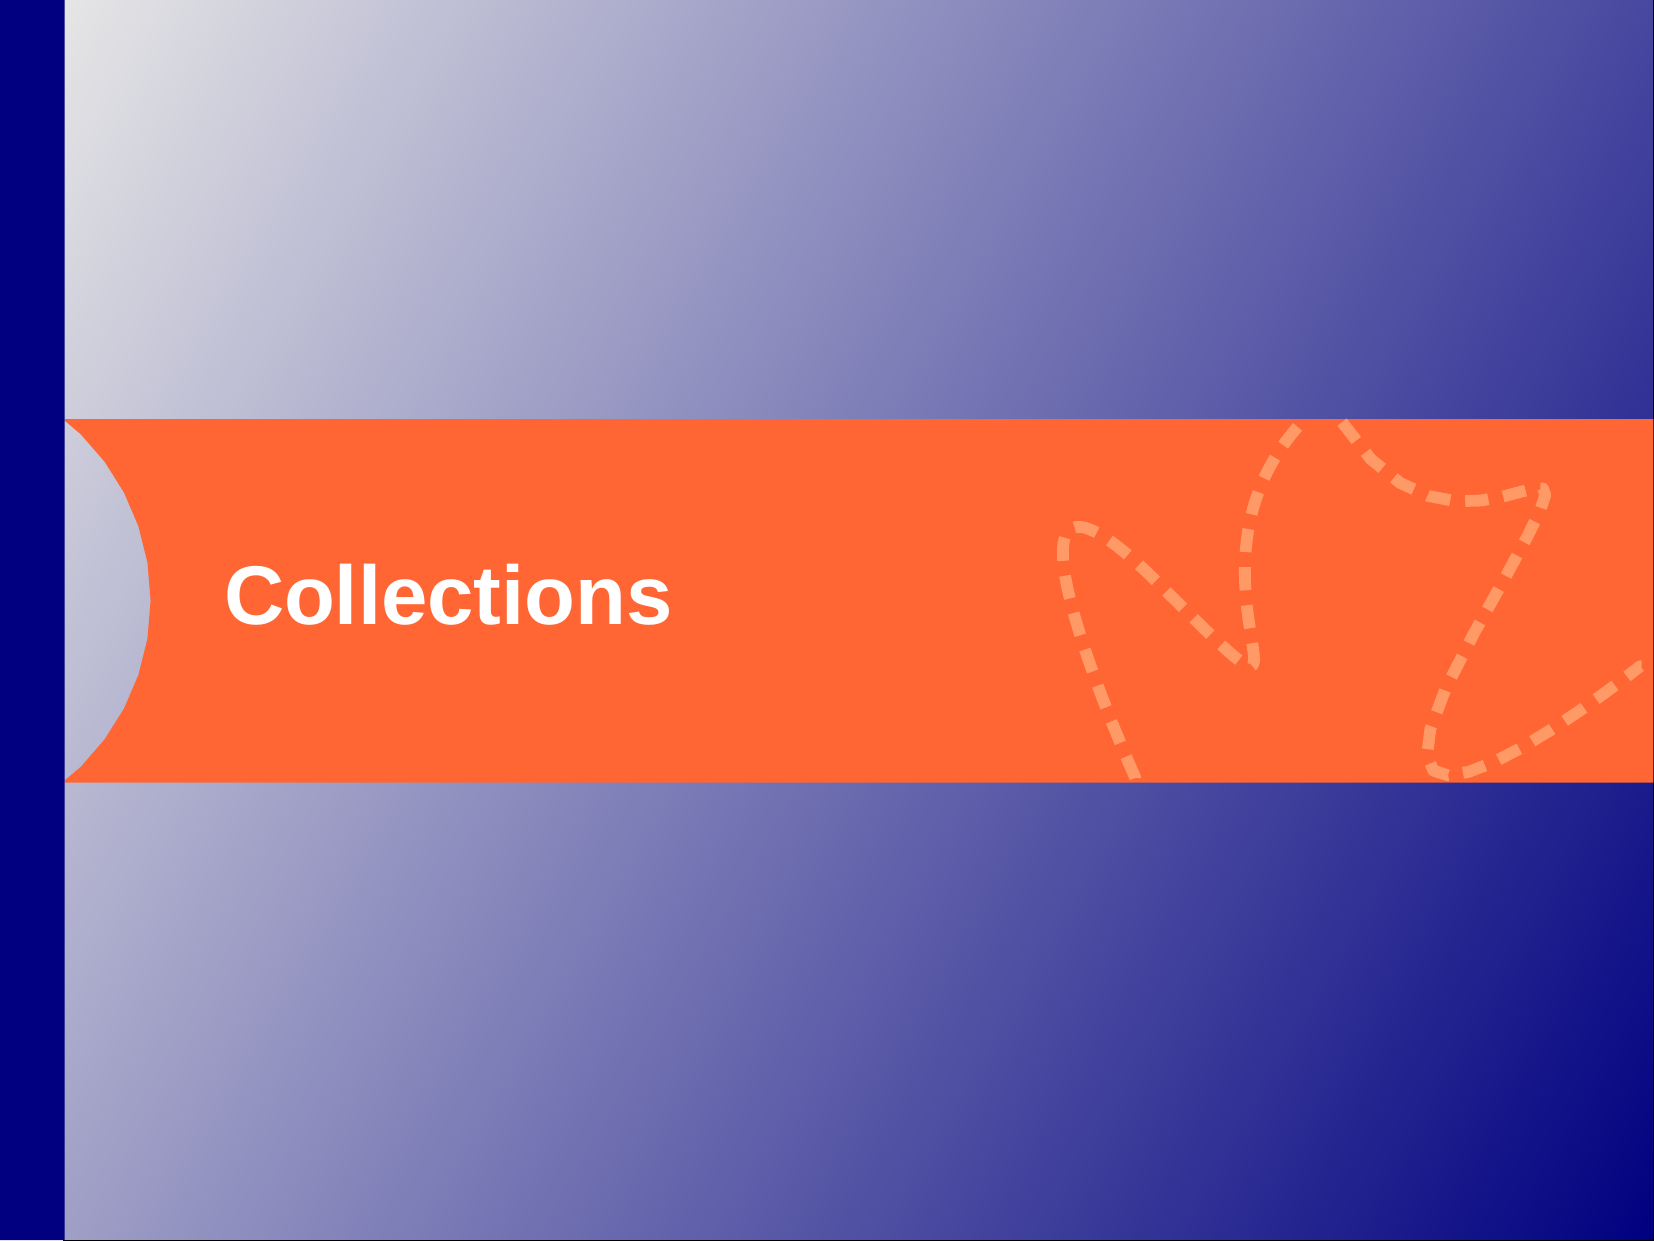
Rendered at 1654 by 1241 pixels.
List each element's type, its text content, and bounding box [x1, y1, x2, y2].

title Collections [224, 497, 1093, 704]
